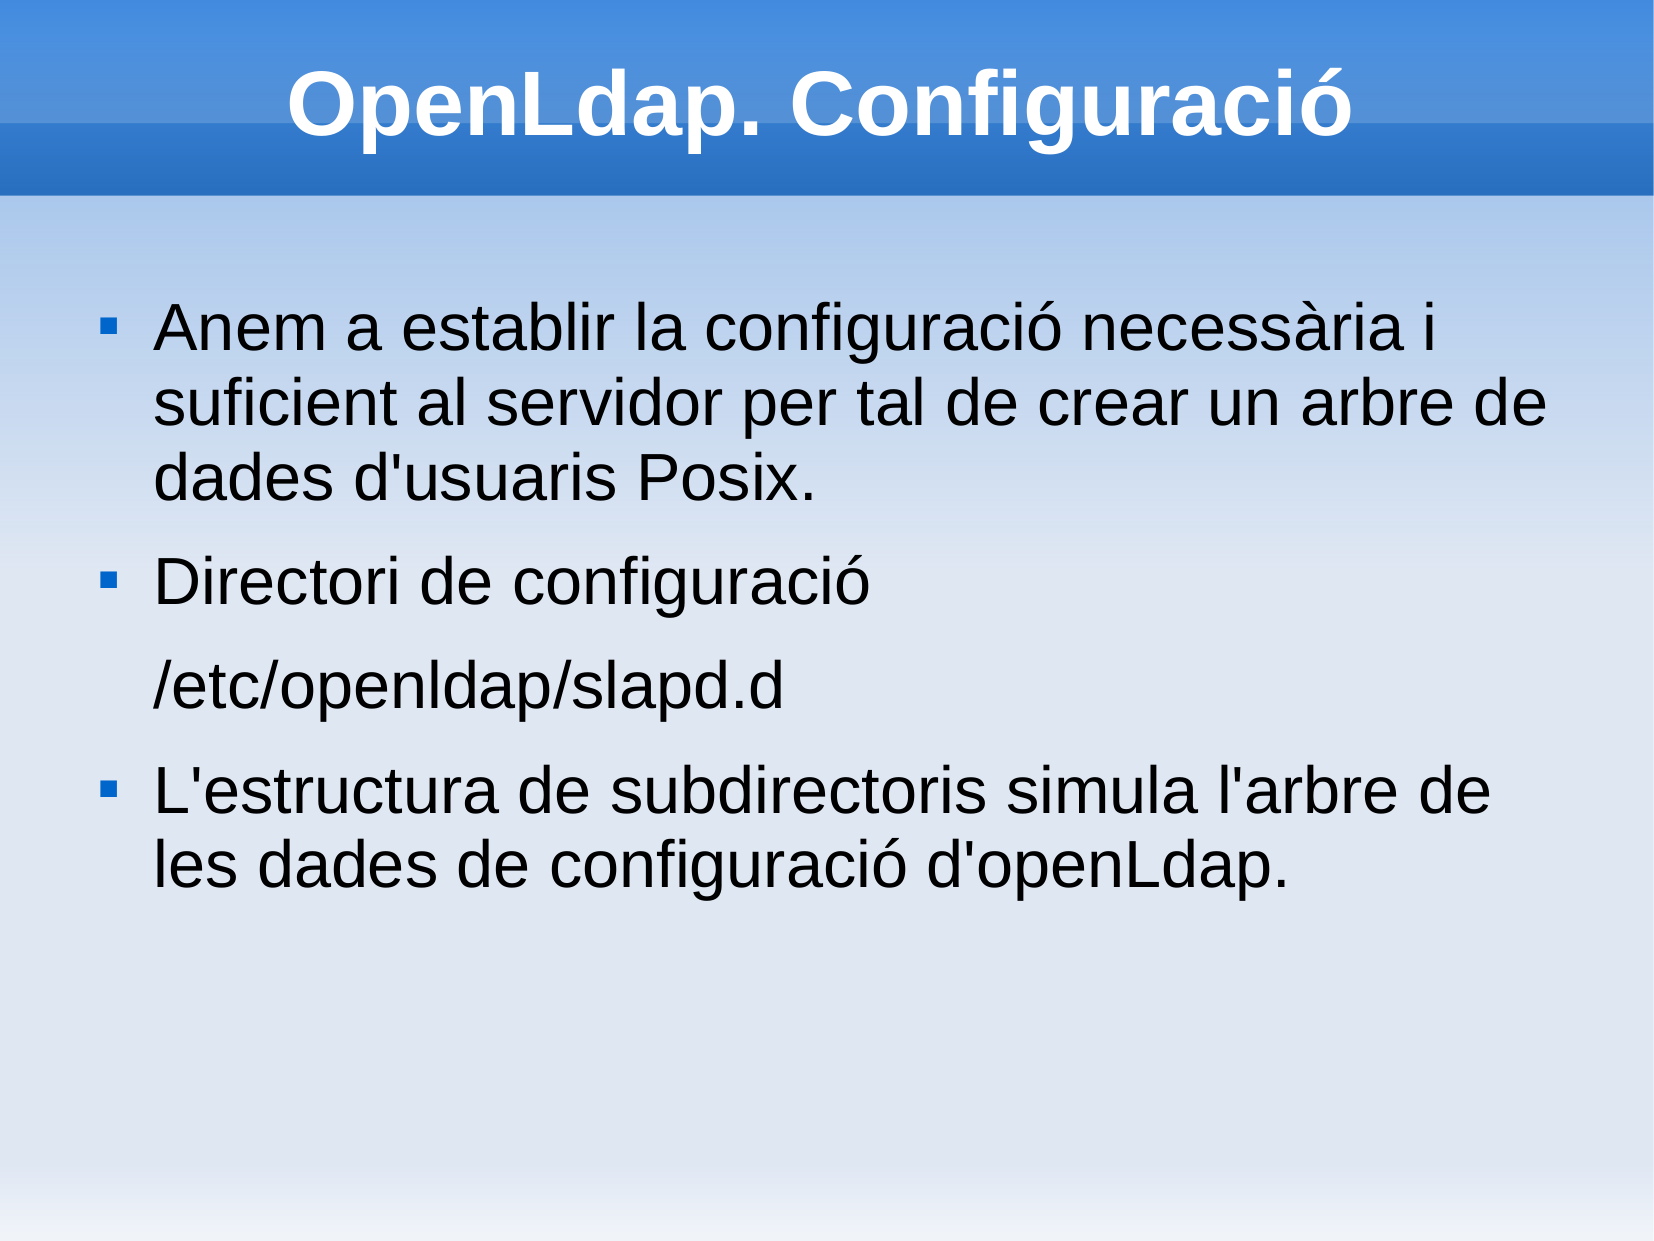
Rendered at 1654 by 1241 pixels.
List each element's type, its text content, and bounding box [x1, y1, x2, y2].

title OpenLdap. Configuració [76, 0, 1565, 208]
list Anem a establir la configuració necessària i suficient al servidor per tal de crear un arbre de dades d'usuaris Posix. Directori de configuració /etc/openldap/slapd.d L'estructura de subdirectoris simula l'arbre de les dades de configuració d'openLdap. [82, 290, 1571, 1109]
picture [0, 0, 1654, 1241]
